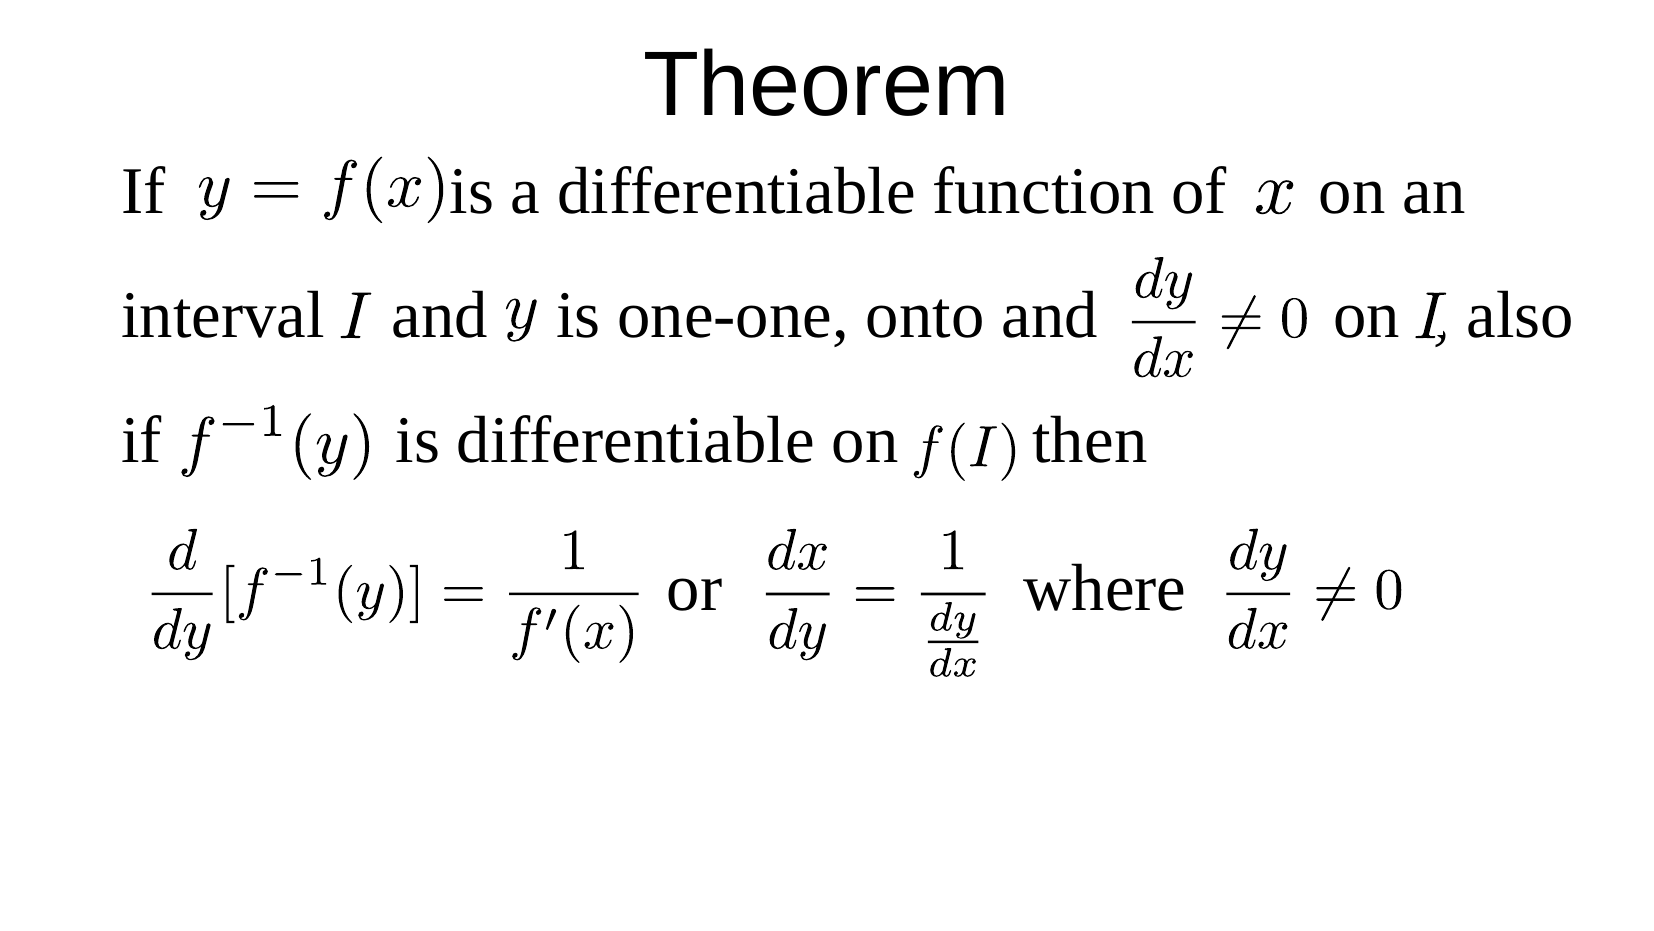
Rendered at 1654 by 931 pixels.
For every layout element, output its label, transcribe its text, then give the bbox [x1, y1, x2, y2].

text_box [505, 298, 537, 342]
text_box [913, 422, 1016, 481]
text_box [1255, 180, 1294, 215]
text_box [1415, 292, 1447, 339]
text_box [765, 528, 986, 677]
text_box [340, 292, 372, 339]
text_box [151, 528, 639, 663]
text_box [181, 404, 370, 480]
text_box [1226, 528, 1402, 650]
subtitle If is a differentiable function of on an interval and is one-one, onto and on , also if is differentiable on then or where [47, 153, 1607, 875]
text_box [1131, 257, 1307, 378]
text_box [198, 156, 444, 224]
title Theorem [82, 32, 1571, 135]
